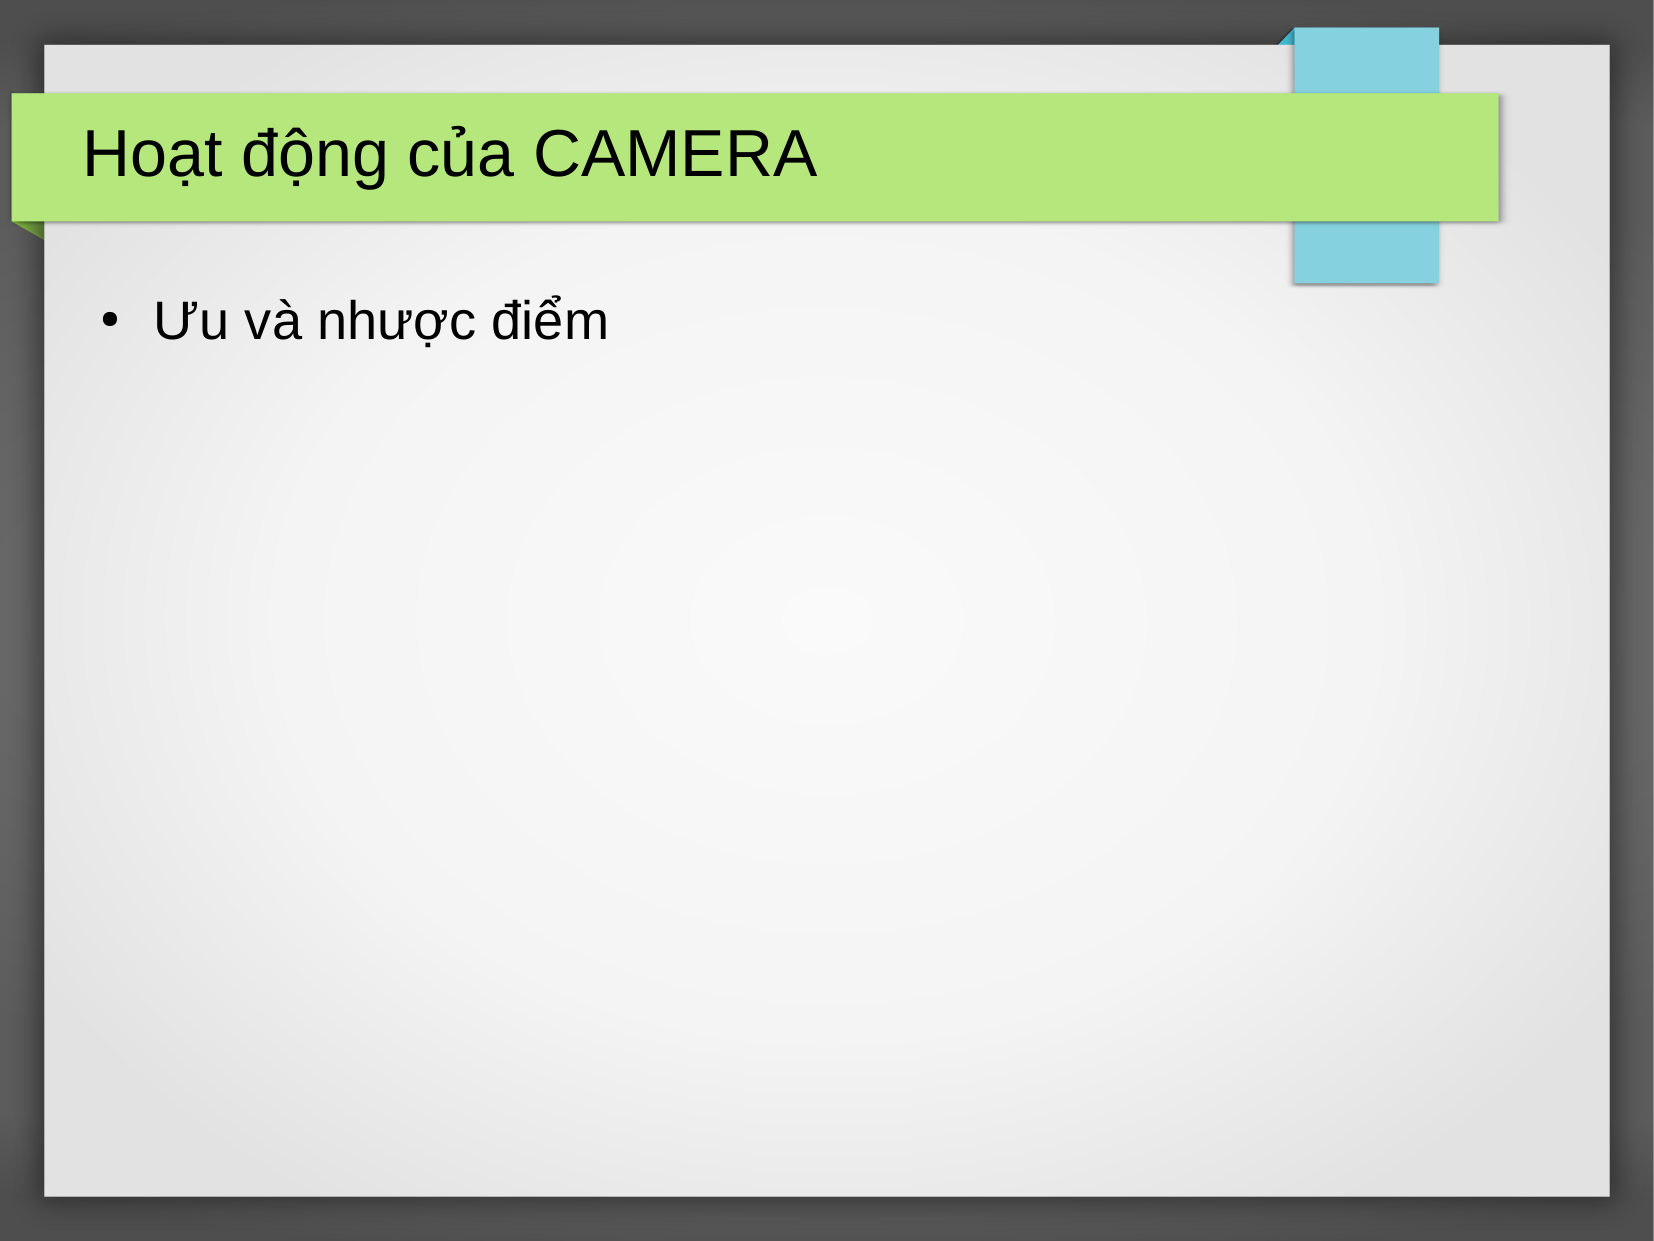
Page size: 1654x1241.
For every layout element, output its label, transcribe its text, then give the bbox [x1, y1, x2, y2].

list Ưu và nhược điểm [82, 290, 1571, 1010]
picture [0, 0, 1654, 1241]
title Hoạt động của CAMERA [82, 94, 1264, 213]
